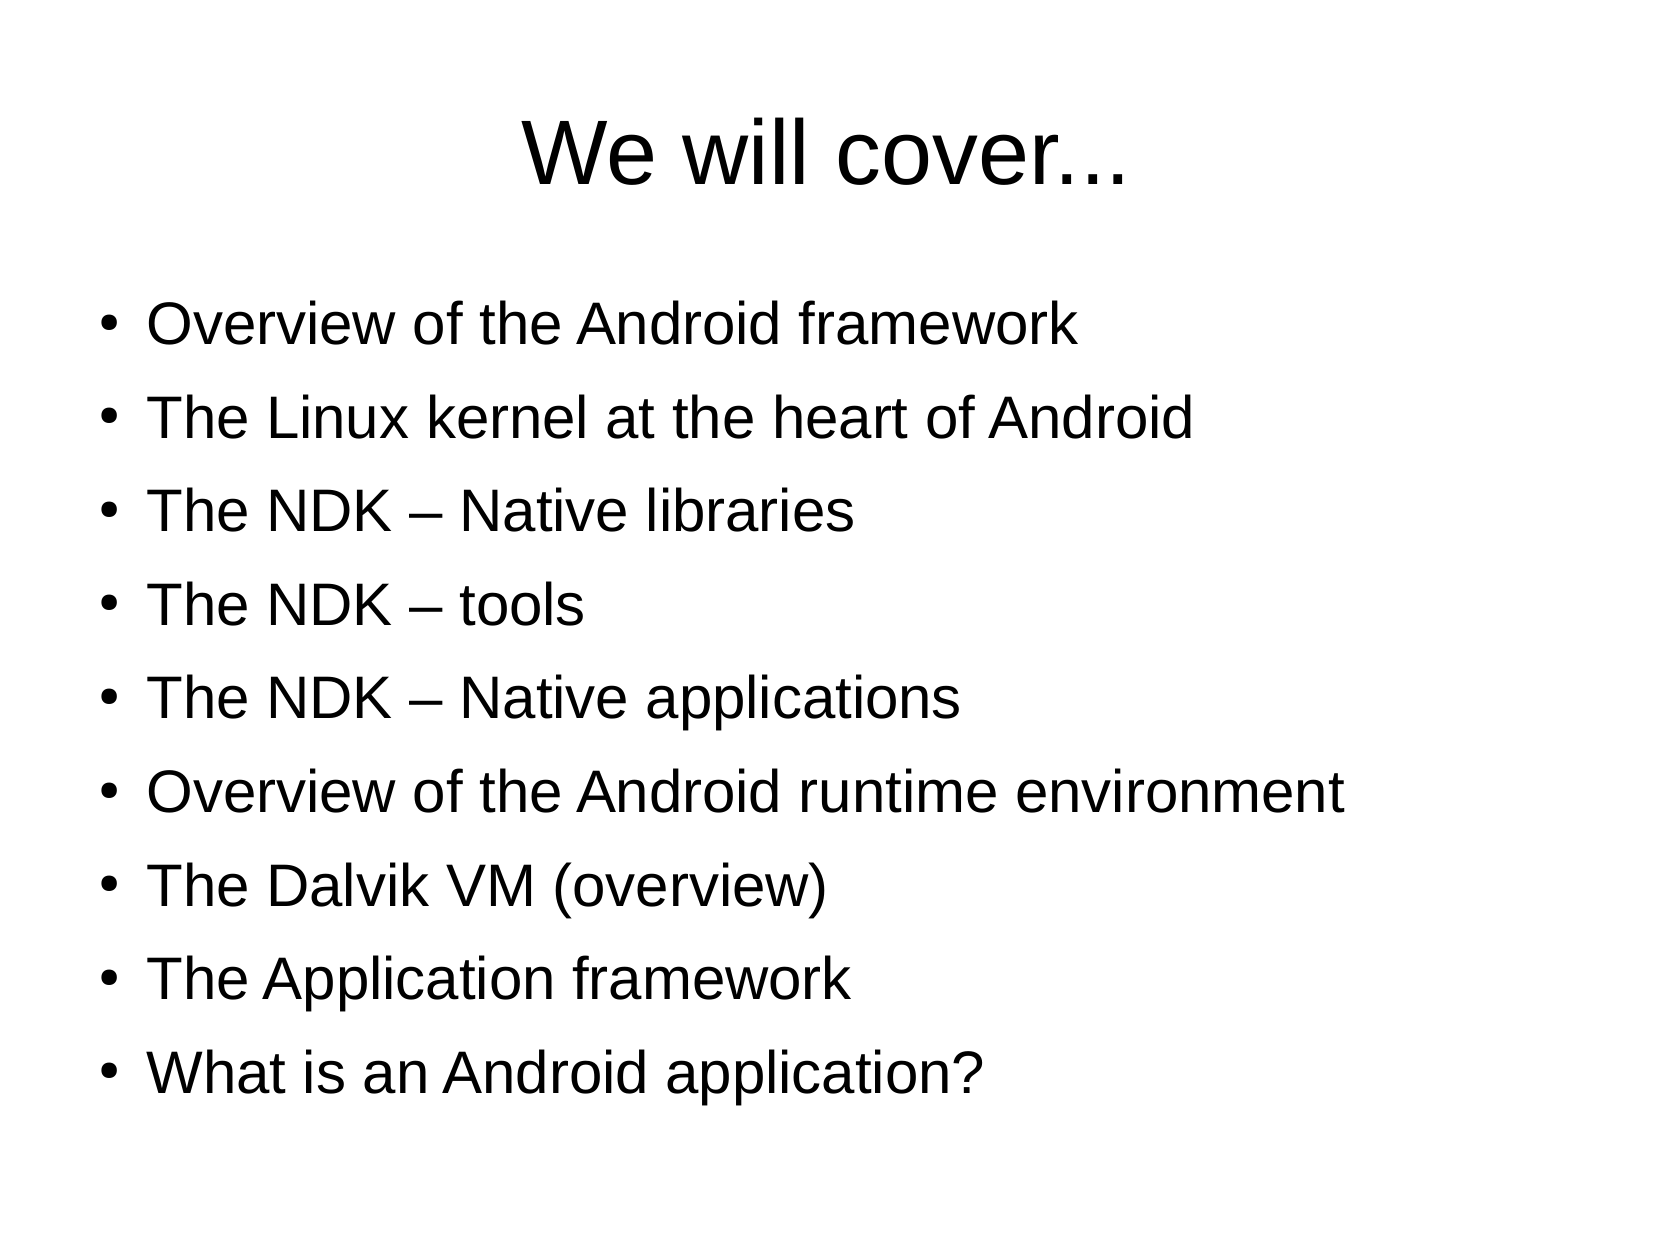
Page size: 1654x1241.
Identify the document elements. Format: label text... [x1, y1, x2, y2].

list Overview of the Android framework The Linux kernel at the heart of Android The NDK – Native libraries The NDK – tools The NDK – Native applications Overview of the Android runtime environment The Dalvik VM (overview) The Application framework What is an Android application? [82, 290, 1571, 1109]
title We will cover... [82, 49, 1571, 257]
